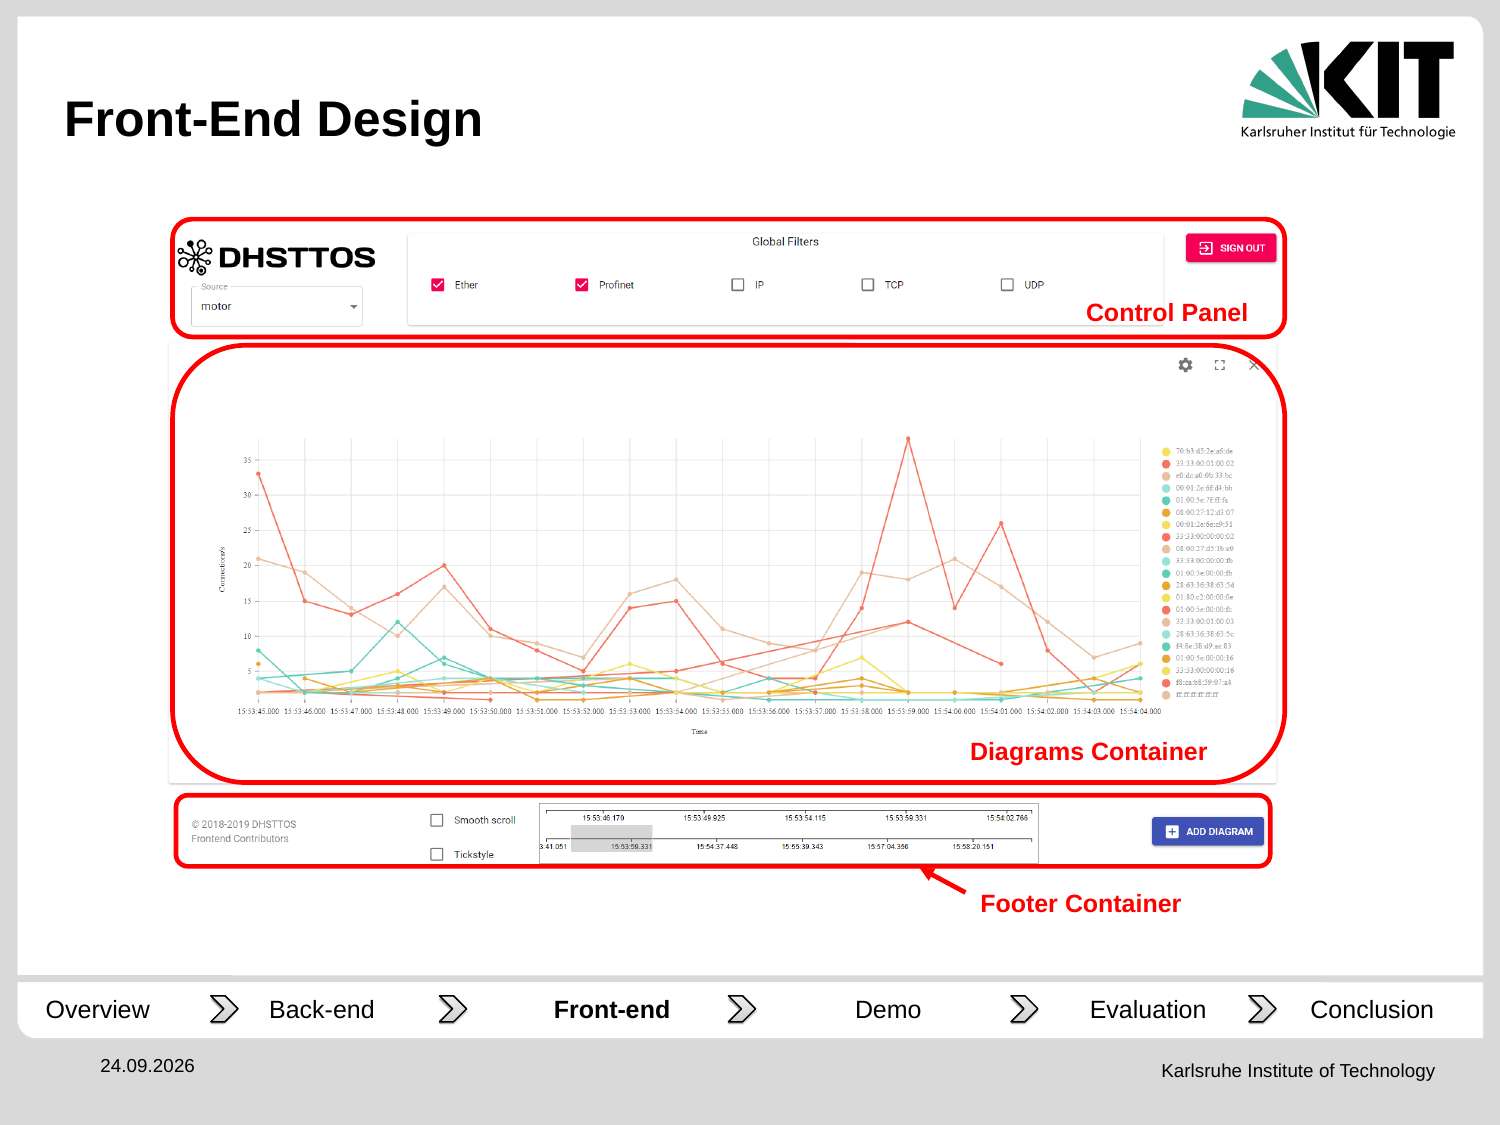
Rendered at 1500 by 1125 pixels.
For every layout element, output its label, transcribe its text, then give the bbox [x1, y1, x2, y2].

picture [0, 0, 1500, 1125]
text_box Back-end [254, 986, 418, 1031]
text_box [1248, 995, 1277, 1022]
text_box [1010, 995, 1038, 1022]
text_box Footer Container [965, 872, 1219, 939]
text_box 13.04.2019 [100, 1053, 272, 1113]
text_box Overview [30, 986, 194, 1031]
title Front-End Design [64, 54, 1198, 147]
text_box Conclusion [1295, 986, 1500, 1031]
text_box [439, 995, 467, 1022]
text_box [728, 995, 756, 1022]
text_box [210, 995, 238, 1022]
text_box Evaluation [1075, 986, 1222, 1031]
text_box Control Panel [1071, 281, 1271, 323]
text_box Demo [840, 986, 937, 1031]
text_box Diagrams Container [955, 720, 1236, 768]
text_box Front-end [539, 986, 686, 1031]
